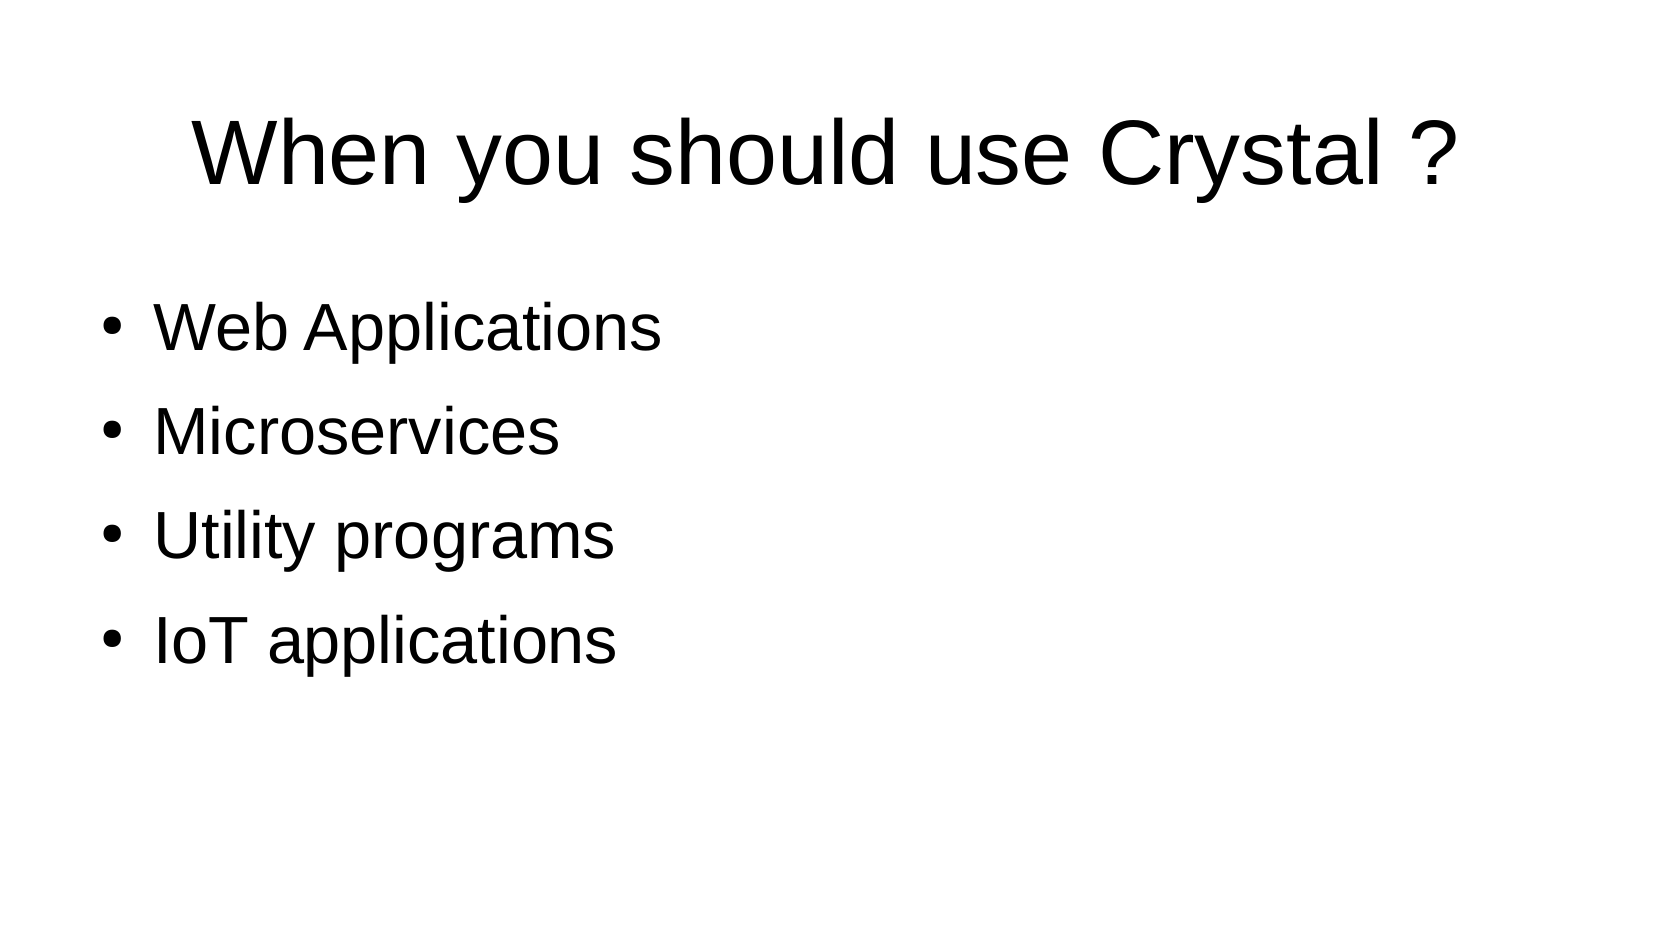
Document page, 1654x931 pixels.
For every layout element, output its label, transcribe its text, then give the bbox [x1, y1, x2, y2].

title When you should use Crystal ? [82, 49, 1571, 257]
list Web Applications Microservices Utility programs IoT applications [82, 290, 1571, 856]
